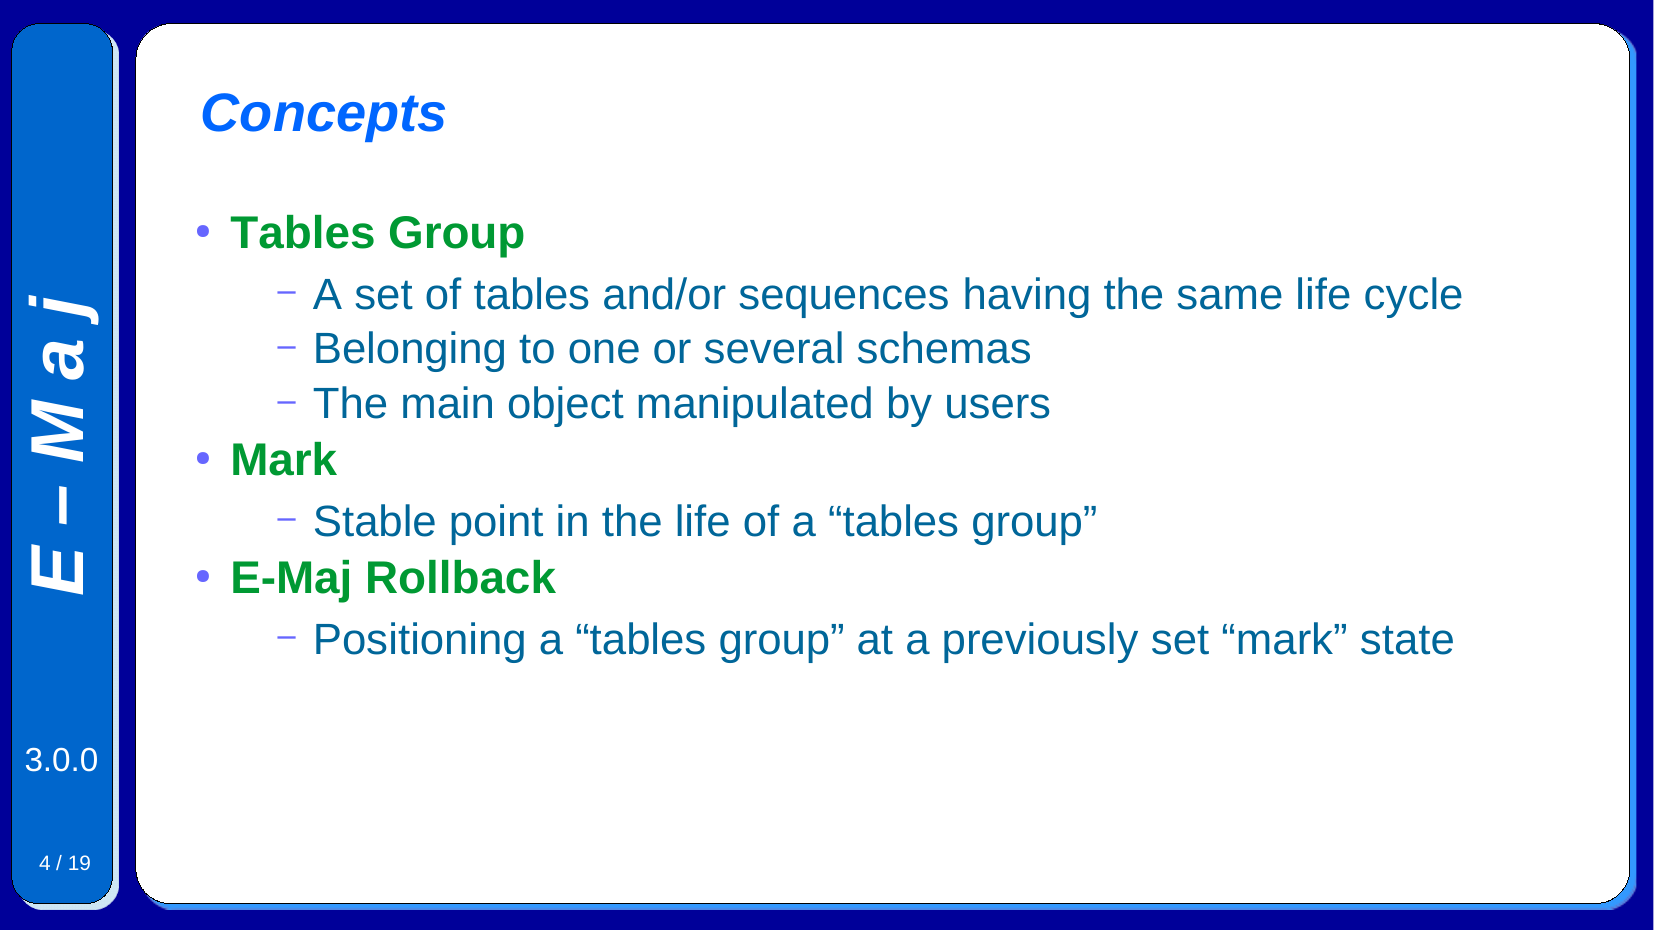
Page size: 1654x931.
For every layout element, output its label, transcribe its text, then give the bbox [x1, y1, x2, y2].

title Concepts [200, 34, 1575, 191]
list Tables Group A set of tables and/or sequences having the same life cycle Belonging to one or several schemas The main object manipulated by users Mark Stable point in the life of a “tables group” E-Maj Rollback Positioning a “tables group” at a previously set “mark” state [177, 206, 1587, 827]
